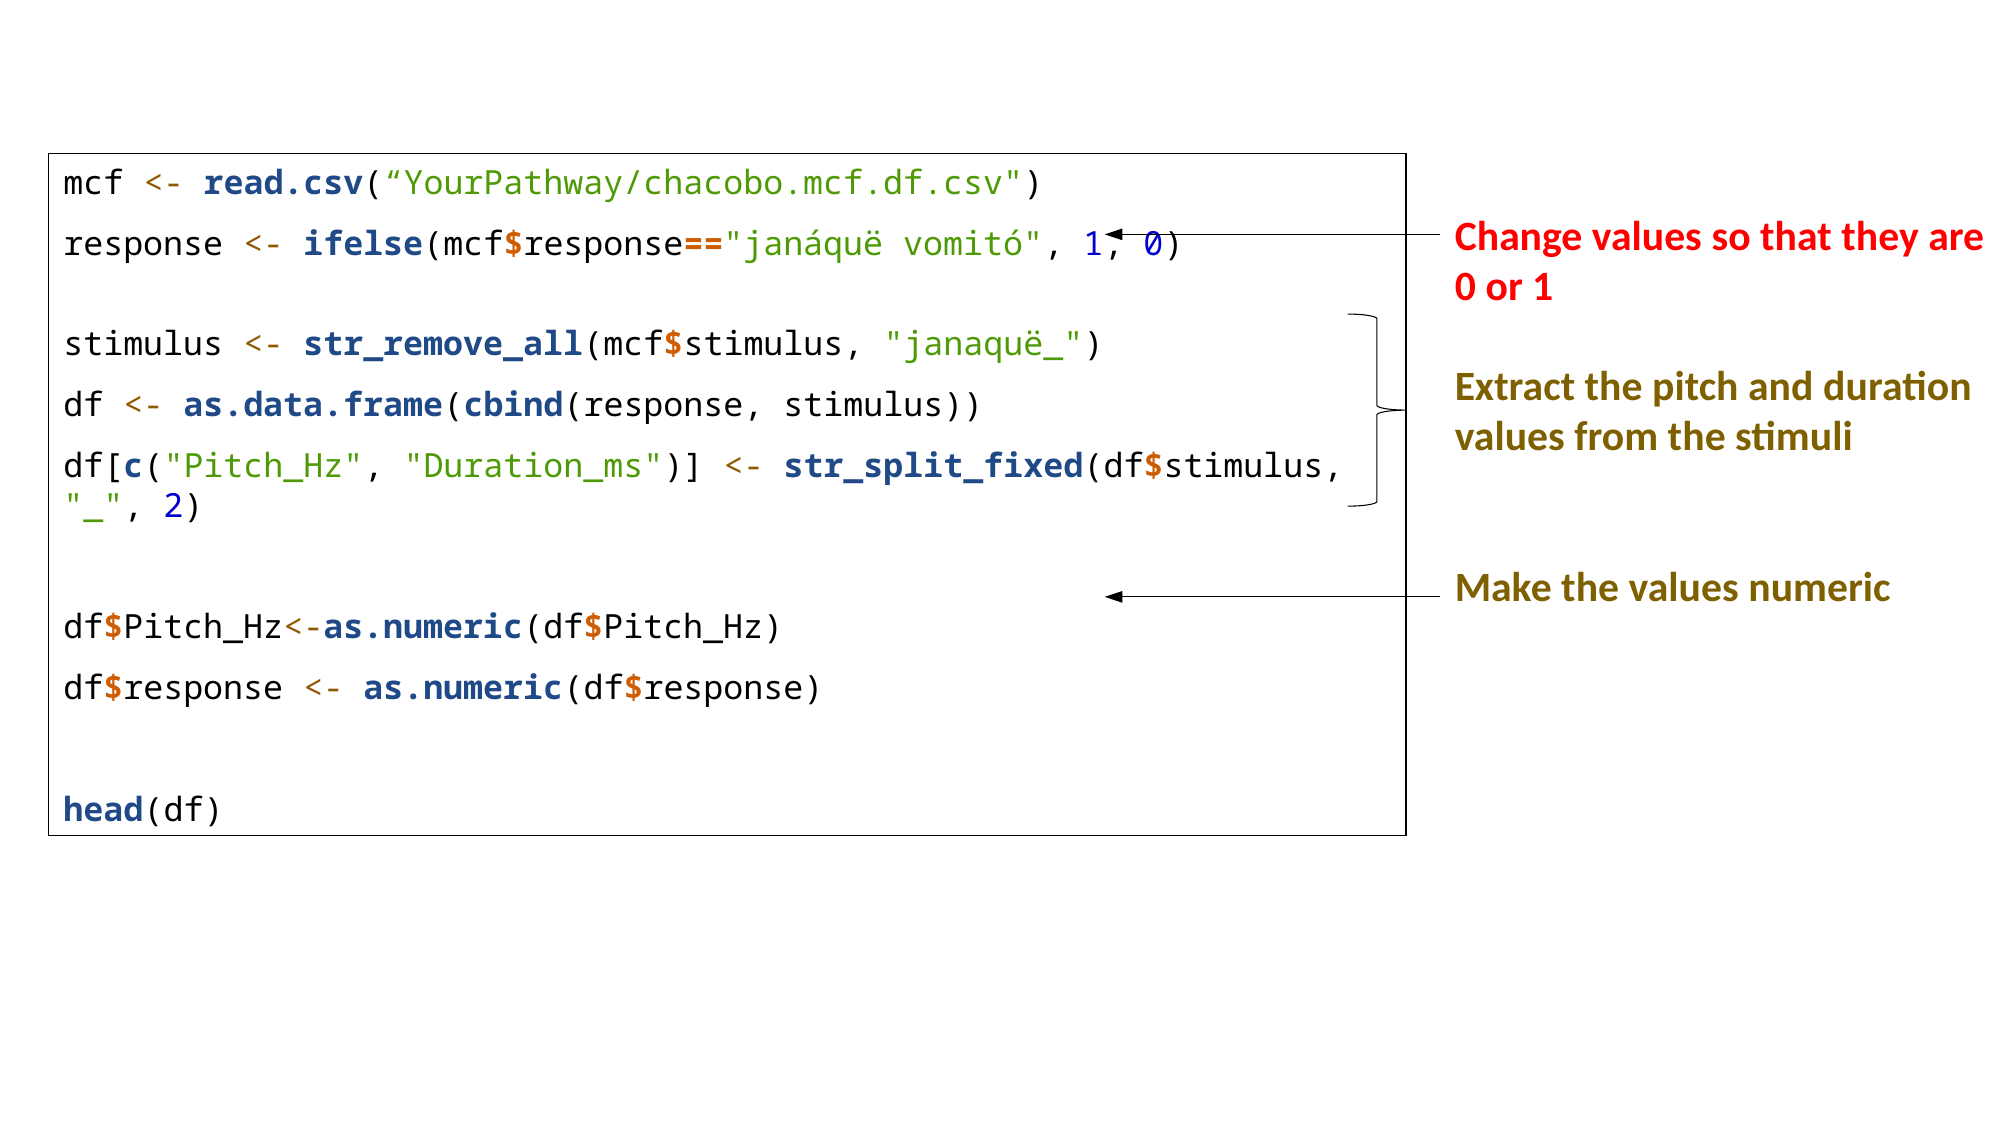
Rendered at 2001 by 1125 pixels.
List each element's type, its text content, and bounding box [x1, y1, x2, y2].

text_box mcf <- read.csv(“YourPathway/chacobo.mcf.df.csv") response <- ifelse(mcf$response=="janáquë vomitó", 1, 0) stimulus <- str_remove_all(mcf$stimulus, "janaquë_") df <- as.data.frame(cbind(response, stimulus)) df[c("Pitch_Hz", "Duration_ms")] <- str_split_fixed(df$stimulus, "_", 2) df$Pitch_Hz<-as.numeric(df$Pitch_Hz) df$response <- as.numeric(df$response) head(df) [48, 153, 1407, 803]
text_box Change values so that they are 0 or 1 Extract the pitch and duration values from the stimuli Make the values numeric [1439, 201, 2000, 621]
